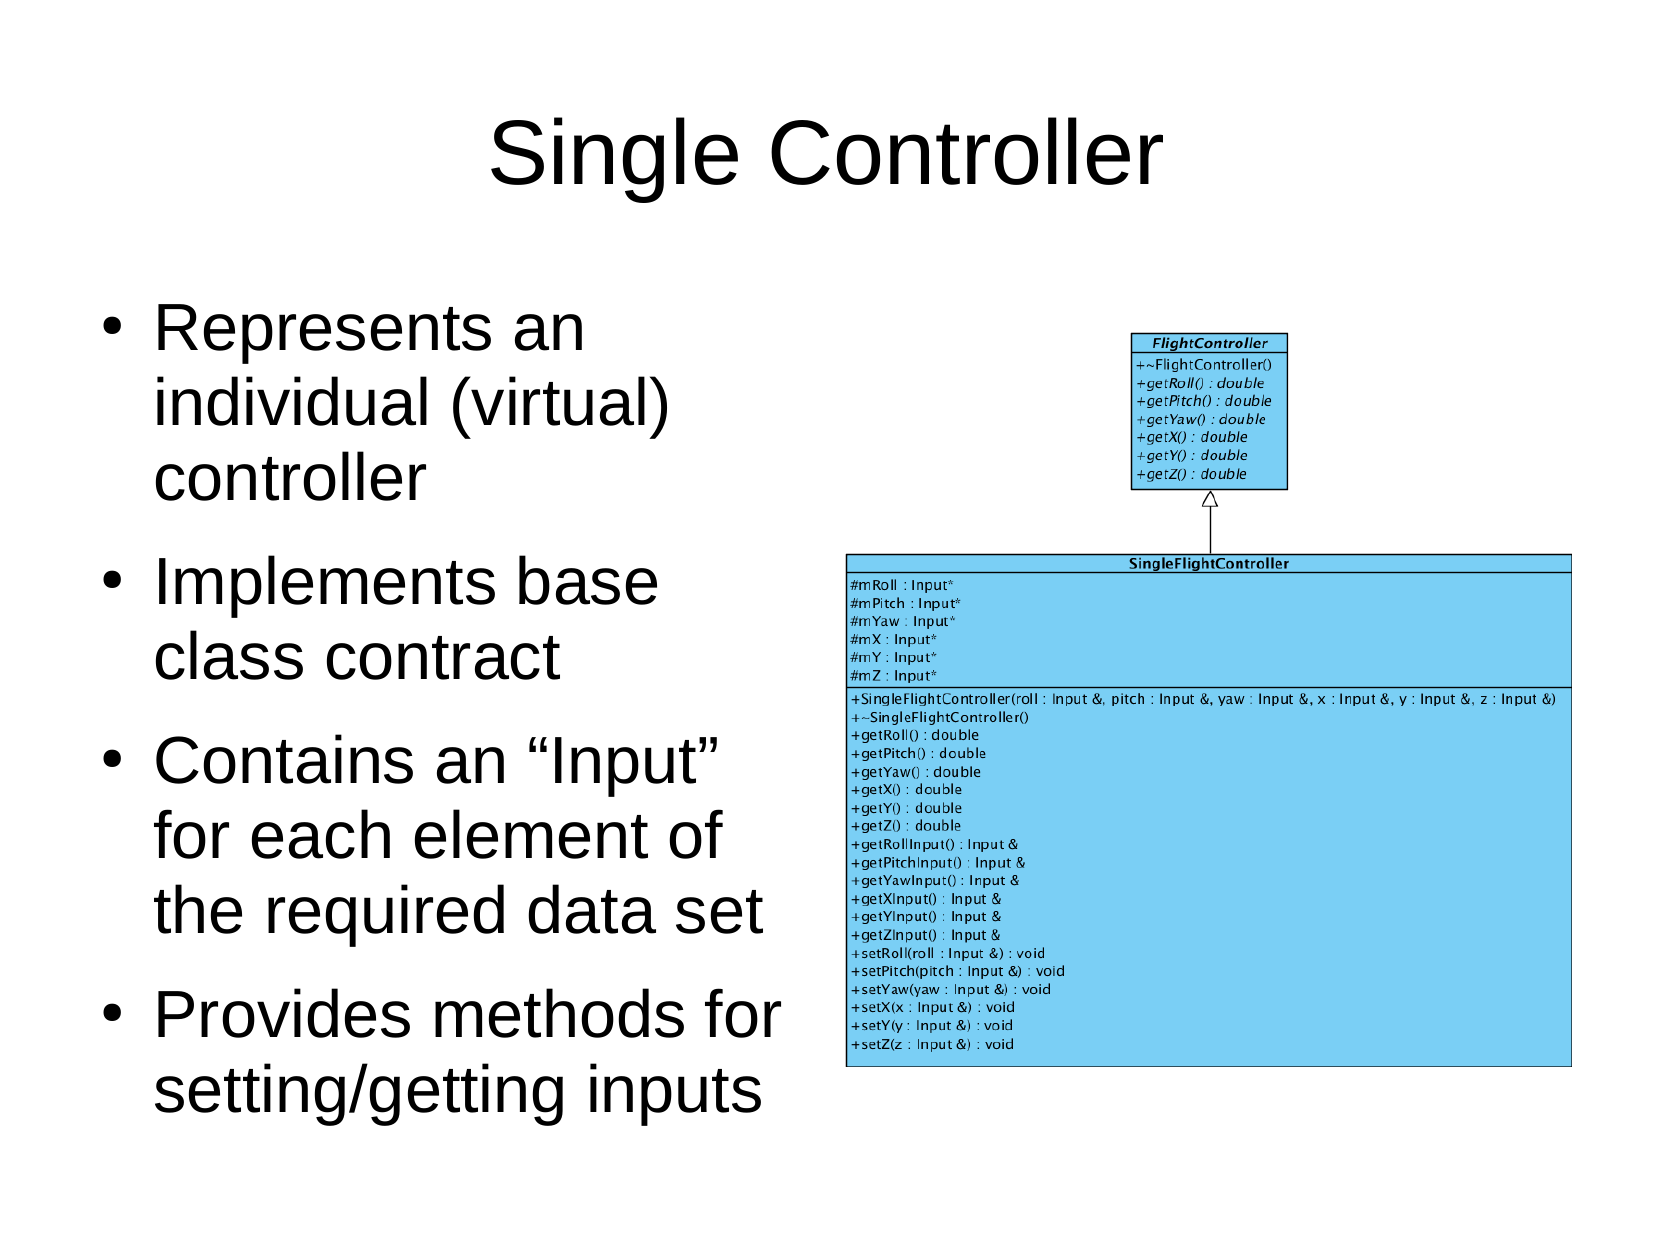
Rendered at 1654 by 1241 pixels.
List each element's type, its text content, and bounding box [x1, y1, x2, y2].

list Represents an individual (virtual) controller Implements base class contract Contains an “Input” for each element of the required data set Provides methods for setting/getting inputs [82, 290, 809, 1127]
picture [845, 332, 1572, 1067]
title Single Controller [82, 49, 1571, 257]
